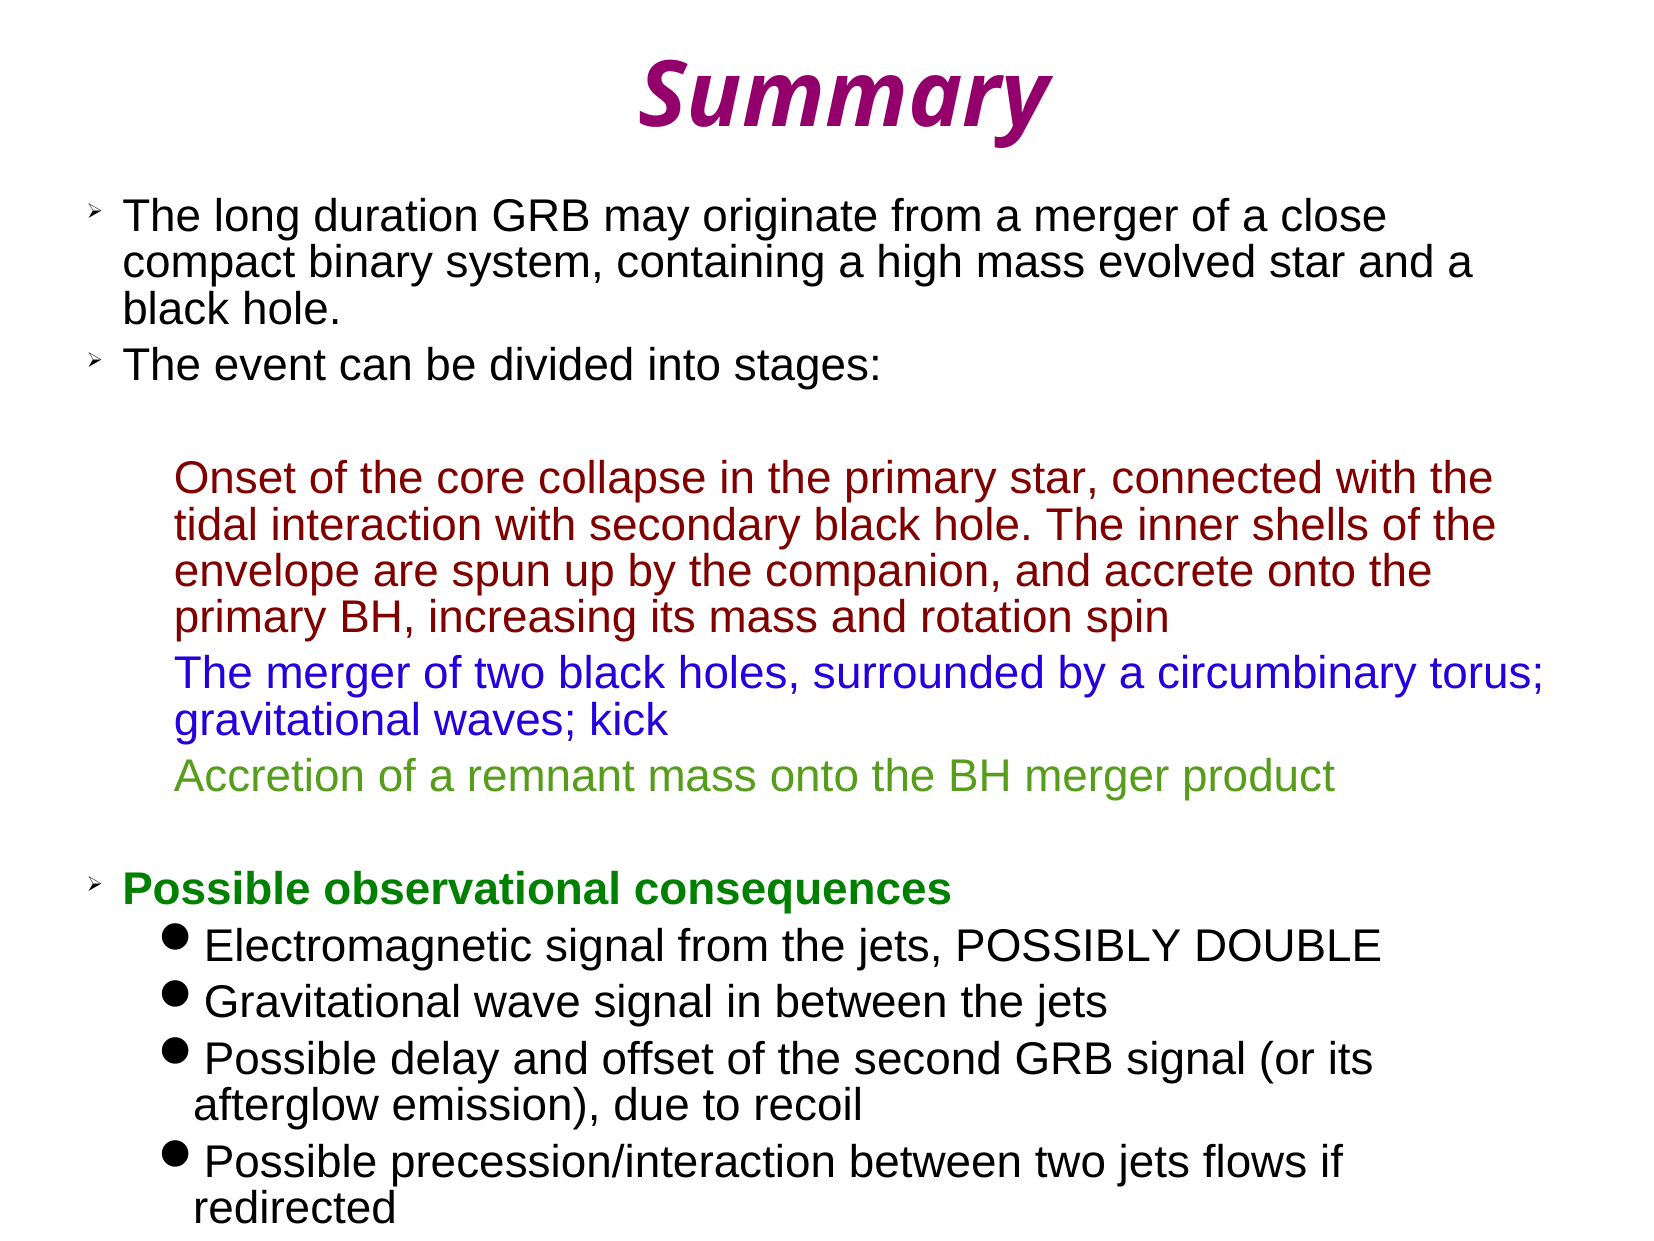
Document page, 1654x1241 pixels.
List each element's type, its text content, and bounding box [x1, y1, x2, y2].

text_box Summary [187, 37, 1501, 301]
text_box The long duration GRB may originate from a merger of a close compact binary system, containing a high mass evolved star and a black hole. The event can be divided into stages: Onset of the core collapse in the primary star, connected with the tidal interaction with secondary black hole. The inner shells of the envelope are spun up by the companion, and accrete onto the primary BH, increasing its mass and rotation spin The merger of two black holes, surrounded by a circumbinary torus; gravitational waves; kick Accretion of a remnant mass onto the BH merger product Possible observational consequences Electromagnetic signal from the jets, POSSIBLY DOUBLE Gravitational wave signal in between the jets Possible delay and offset of the second GRB signal (or its afterglow emission), due to recoil Possible precession/interaction between two jets flows if redirected [37, 187, 1576, 826]
